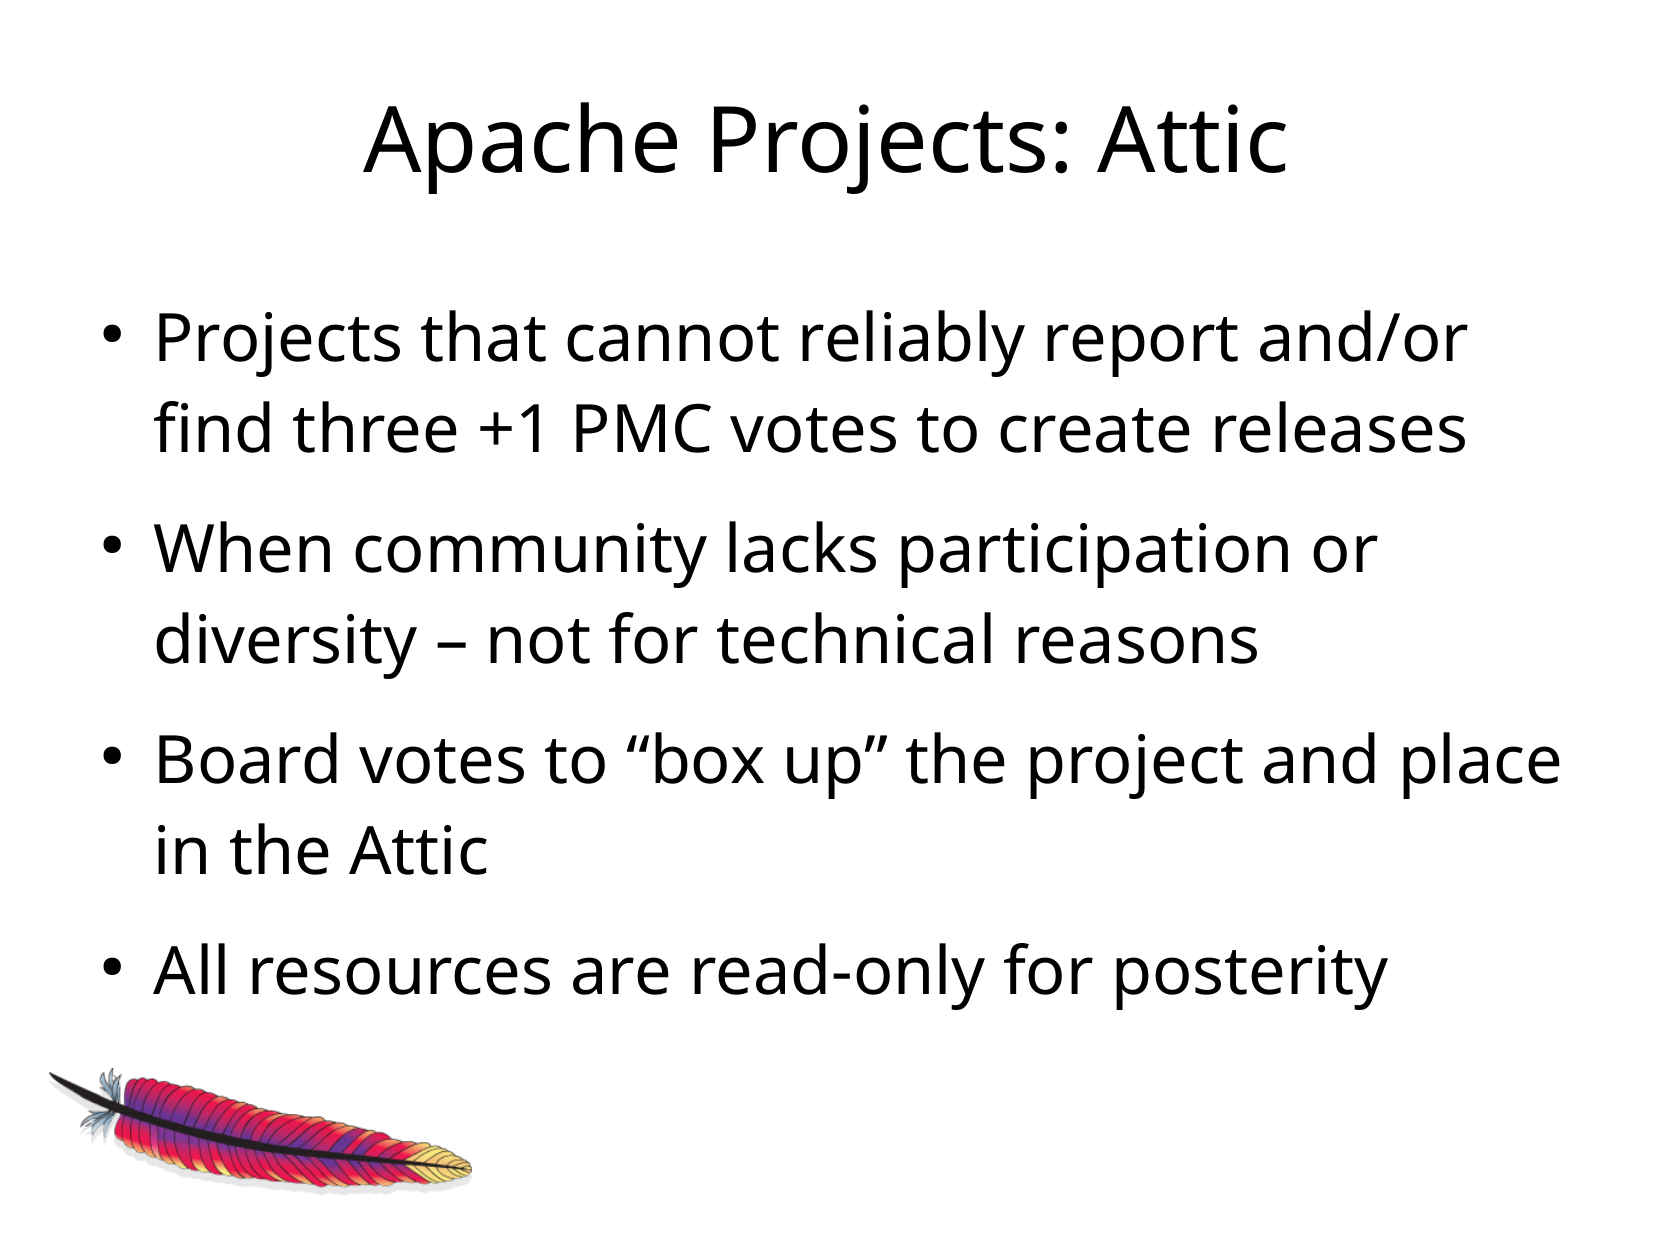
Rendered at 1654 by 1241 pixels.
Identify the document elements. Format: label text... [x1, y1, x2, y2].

title Apache Projects: Attic [82, 49, 1571, 226]
picture [45, 1064, 477, 1200]
list Projects that cannot reliably report and/or find three +1 PMC votes to create releases When community lacks participation or diversity – not for technical reasons Board votes to “box up” the project and place in the Attic All resources are read-only for posterity [82, 290, 1571, 1109]
